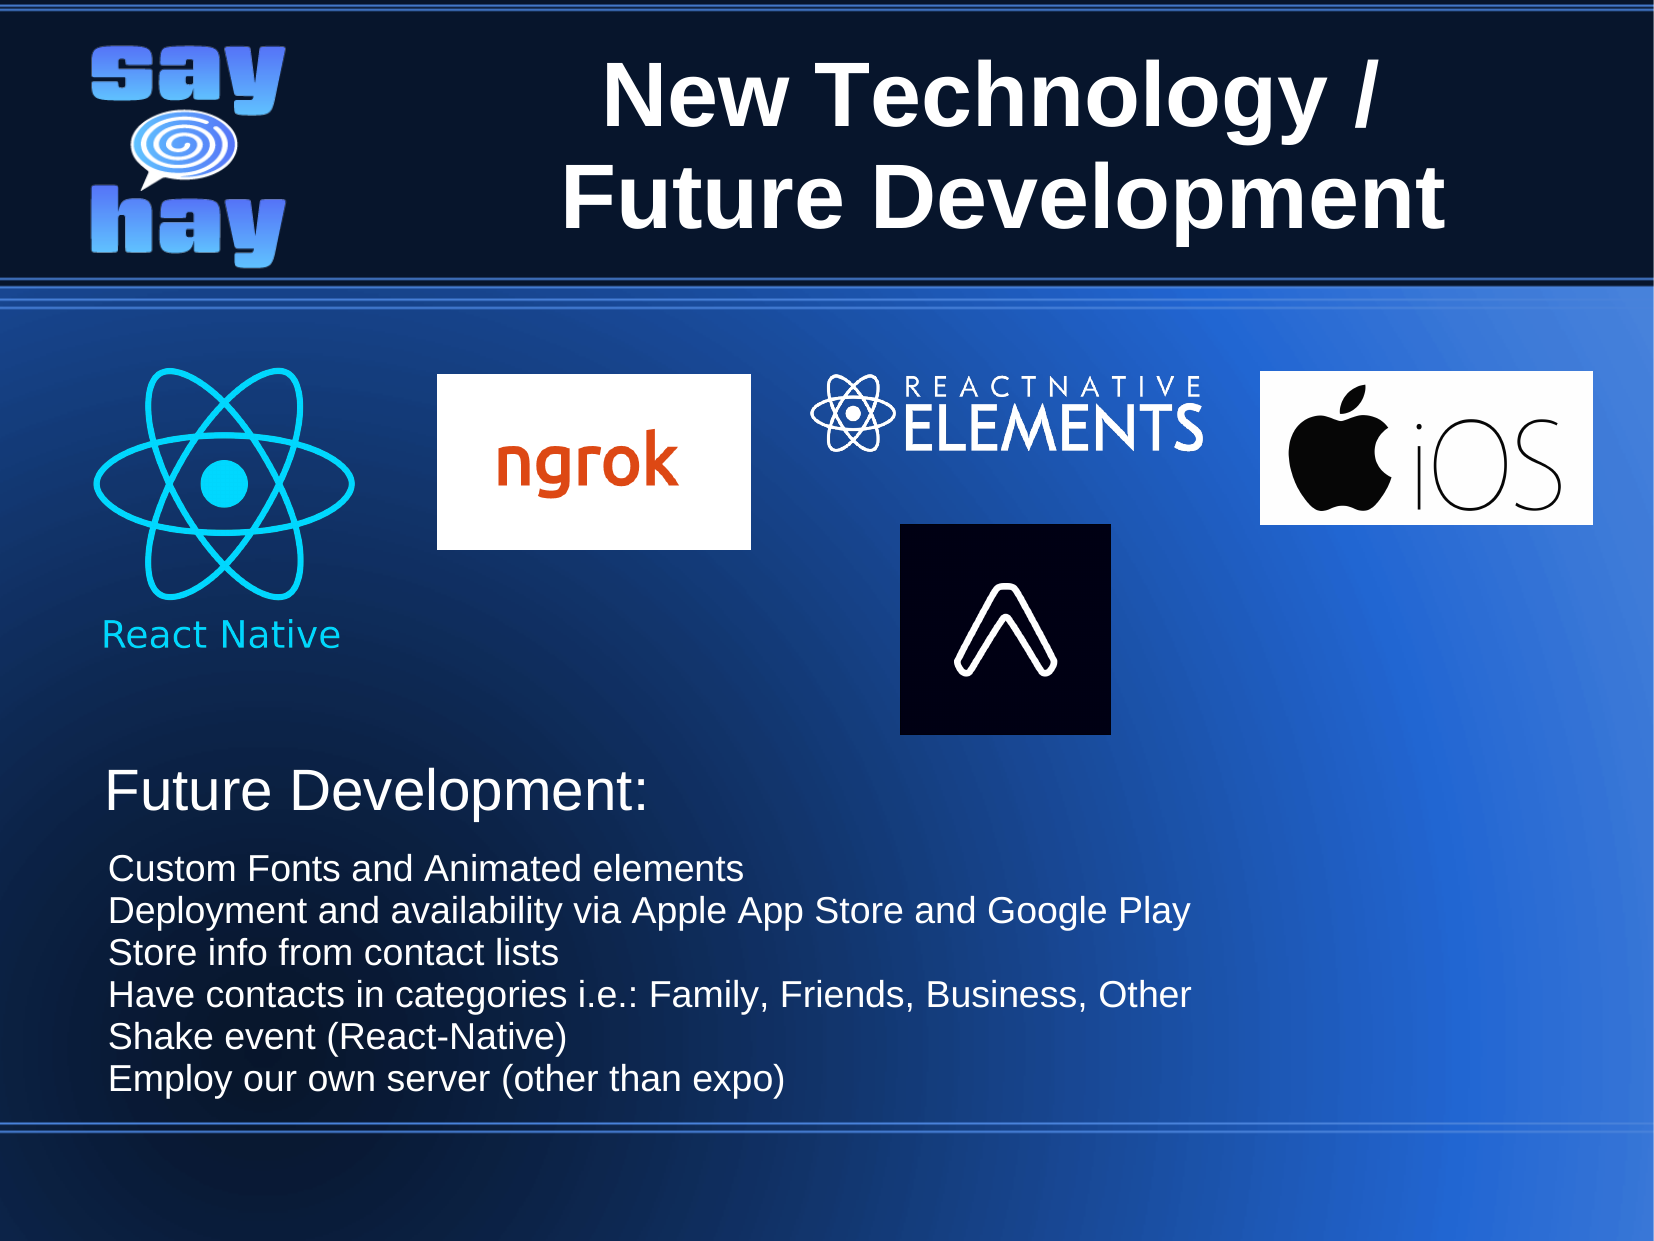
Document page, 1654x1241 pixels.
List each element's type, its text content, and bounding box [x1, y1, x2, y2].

text_box Custom Fonts and Animated elements Deployment and availability via Apple App Store and Google Play Store info from contact lists Have contacts in categories i.e.: Family, Friends, Business, Other Shake event (React-Native) Employ our own server (other than expo) [93, 840, 1519, 1241]
title New Technology / Future Development [401, 42, 1606, 250]
text_box Future Development: [90, 750, 691, 830]
picture [0, 0, 1654, 1241]
